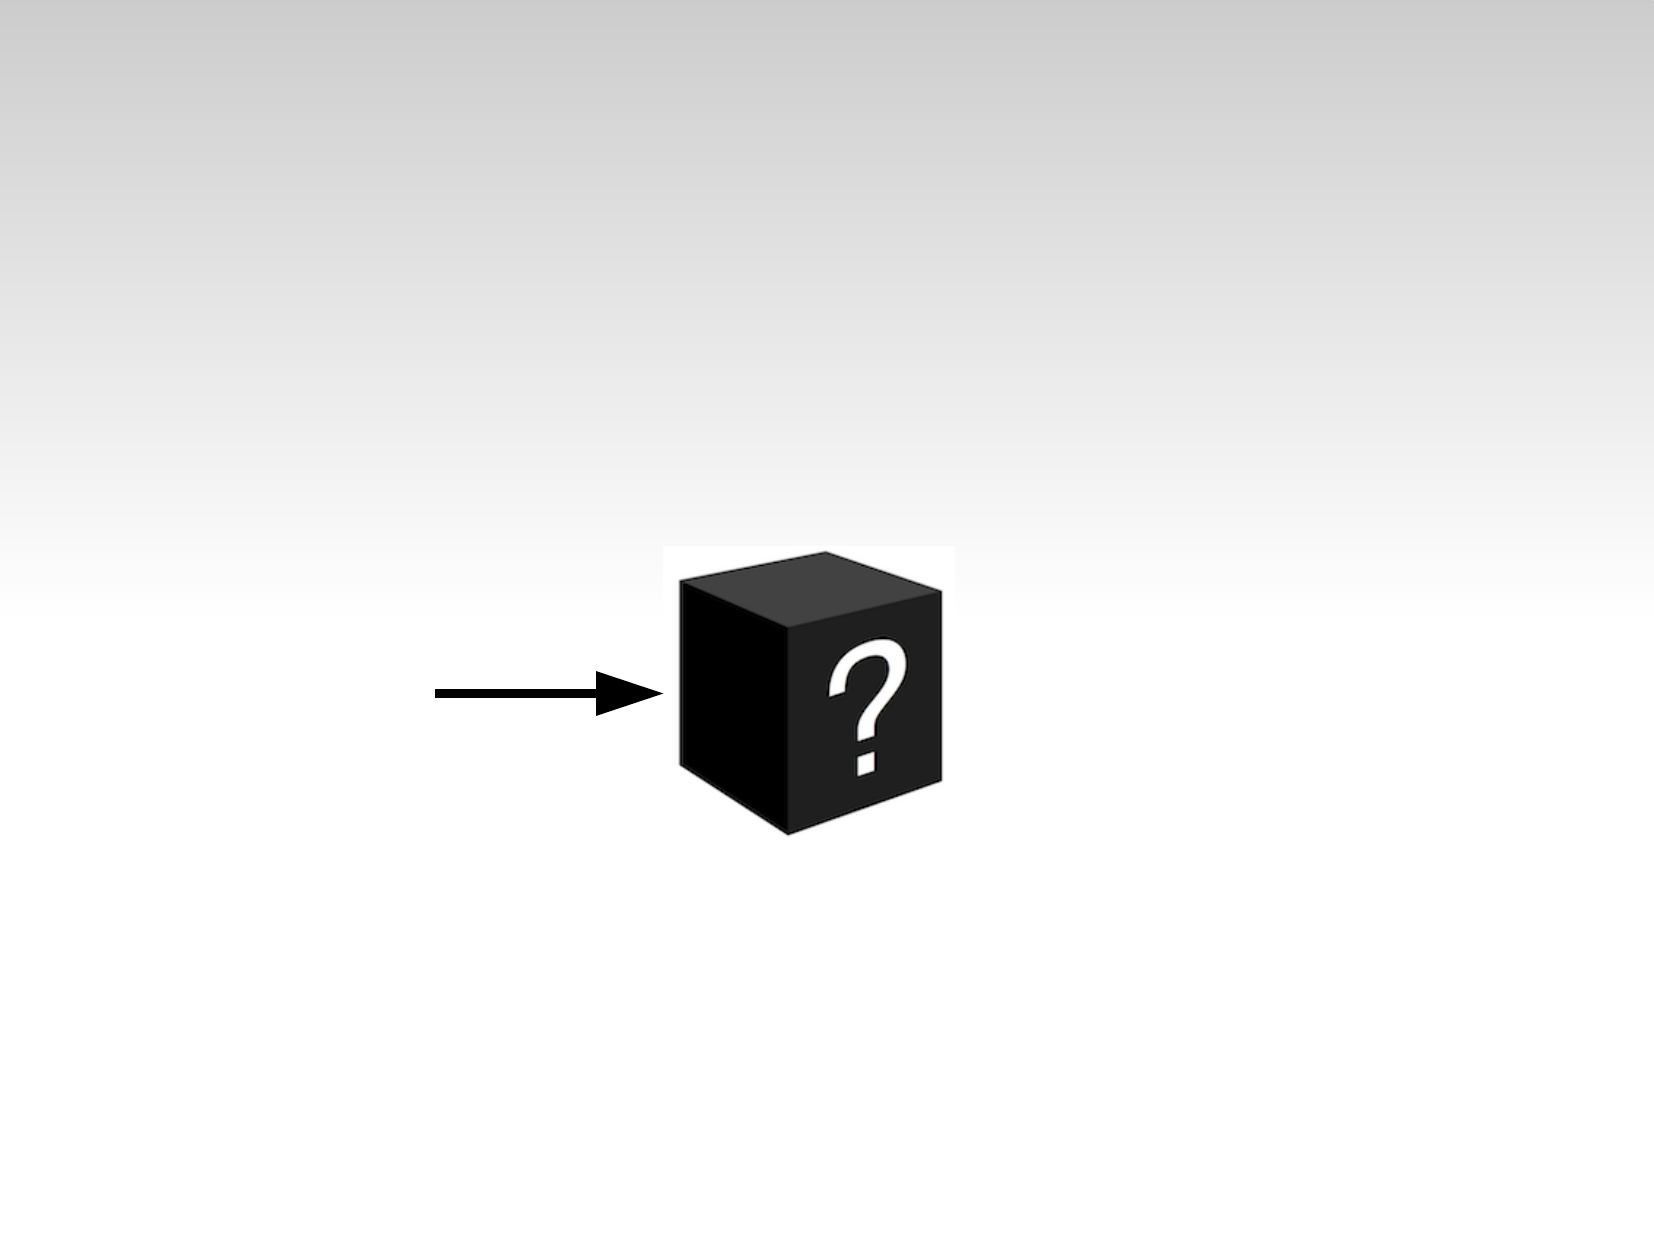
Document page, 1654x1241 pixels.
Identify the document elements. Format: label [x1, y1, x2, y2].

picture [663, 546, 955, 838]
